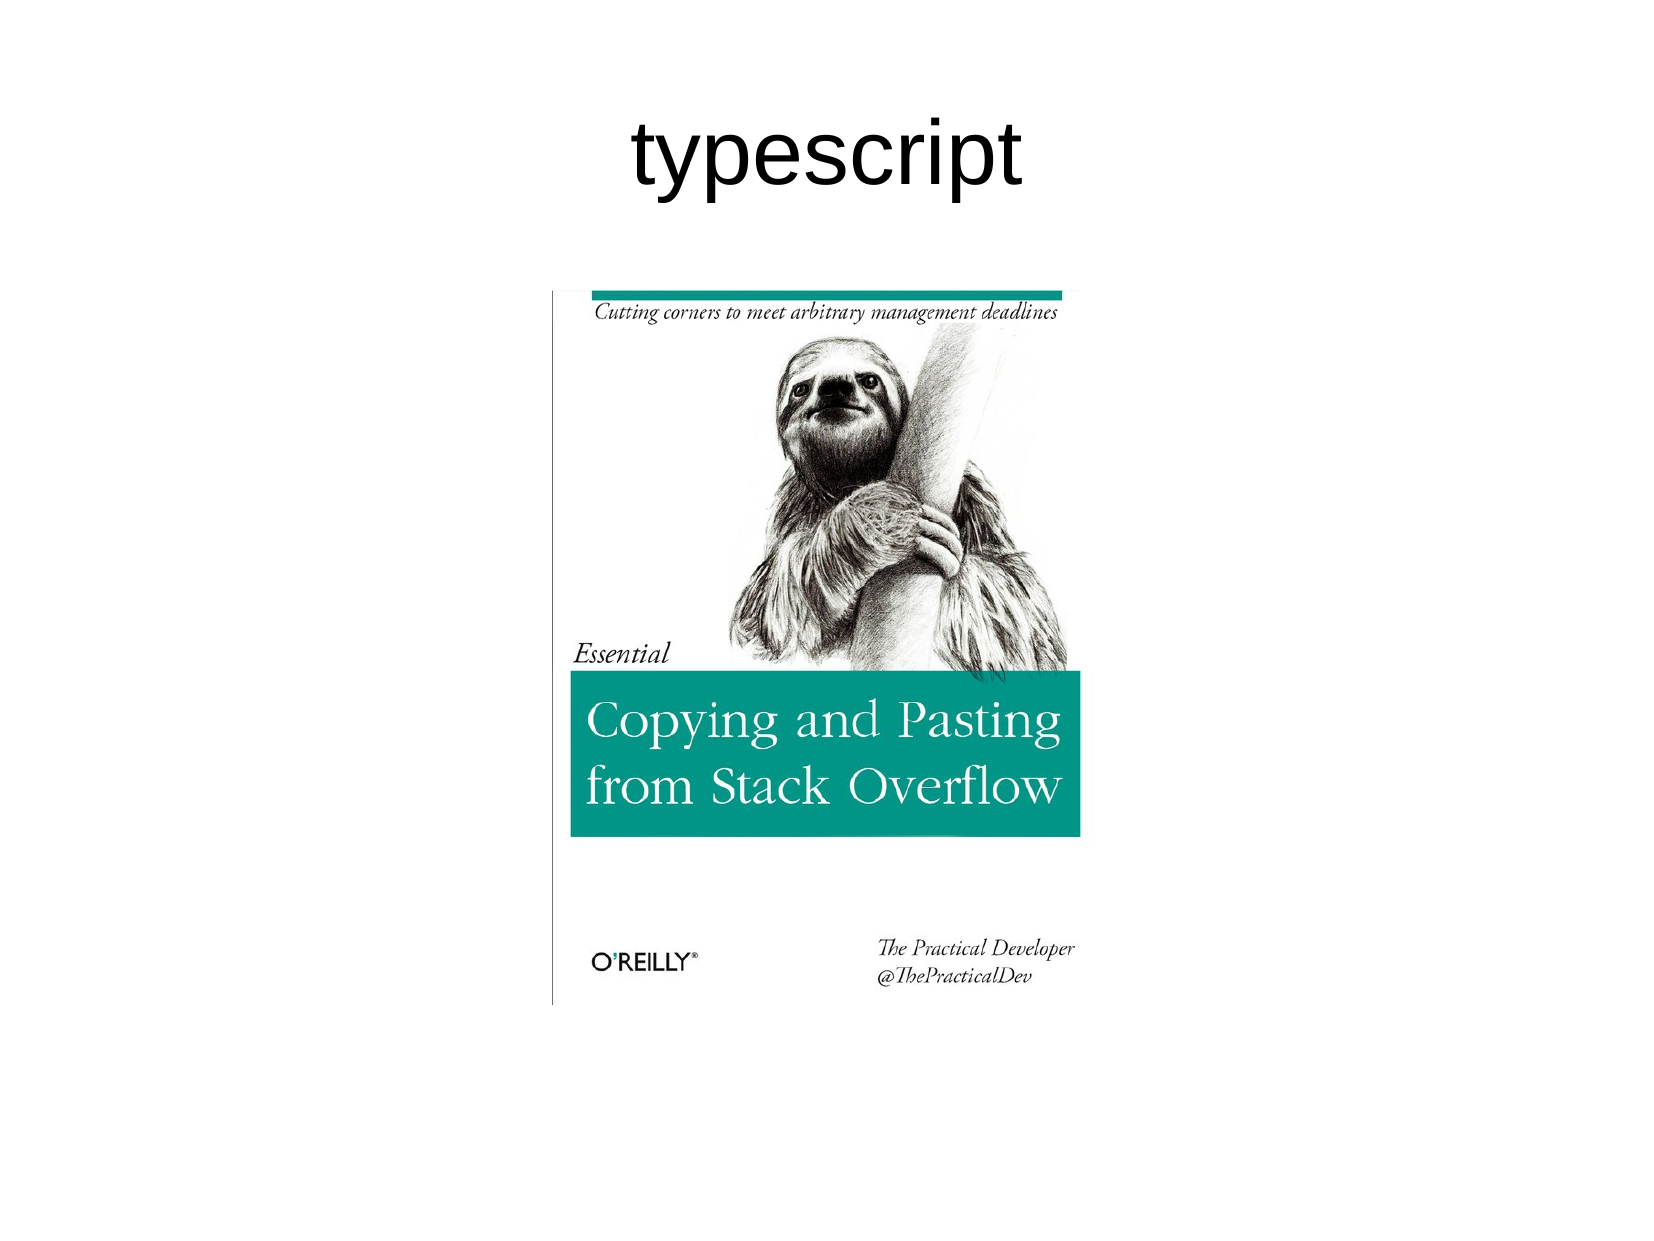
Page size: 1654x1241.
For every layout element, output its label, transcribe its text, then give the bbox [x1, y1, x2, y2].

picture [552, 290, 1101, 1010]
title typescript [82, 49, 1571, 257]
